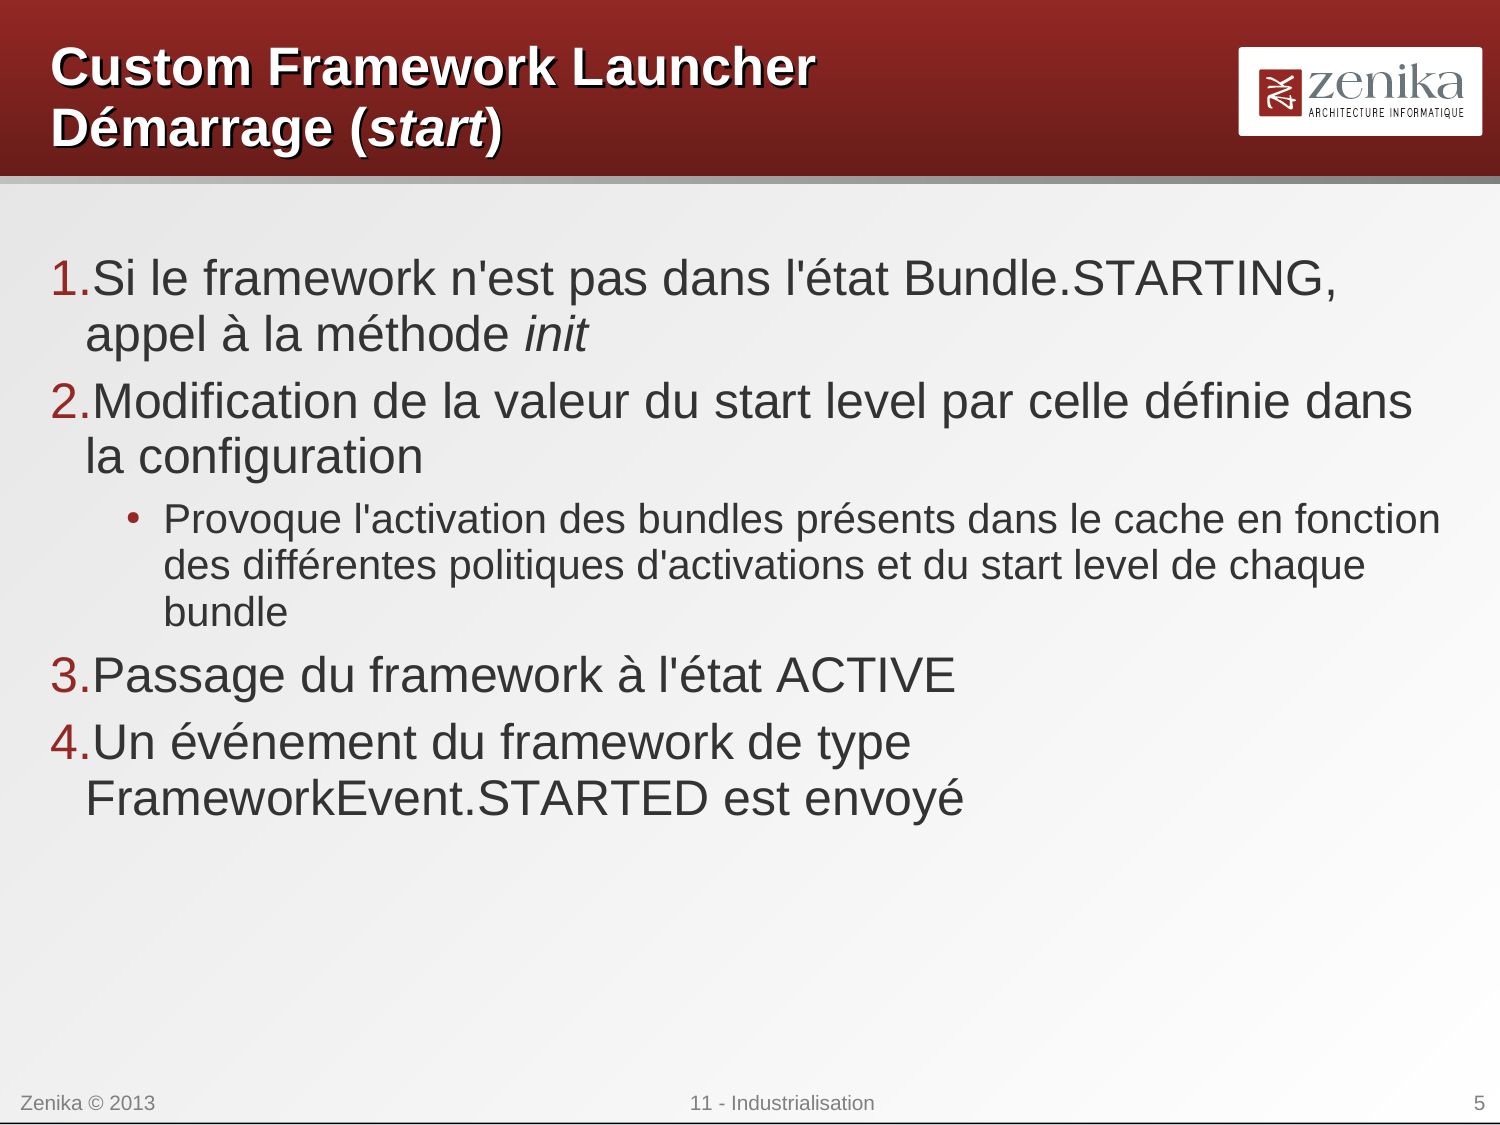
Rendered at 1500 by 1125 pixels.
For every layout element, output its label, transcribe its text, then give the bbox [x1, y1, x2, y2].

title Custom Framework Launcher Démarrage (start) [50, 15, 1206, 180]
picture [1257, 58, 1464, 125]
list Si le framework n'est pas dans l'état Bundle.STARTING, appel à la méthode init Modification de la valeur du start level par celle définie dans la configuration Provoque l'activation des bundles présents dans le cache en fonction des différentes politiques d'activations et du start level de chaque bundle Passage du framework à l'état ACTIVE Un événement du framework de type FrameworkEvent.STARTED est envoyé [50, 249, 1447, 1079]
